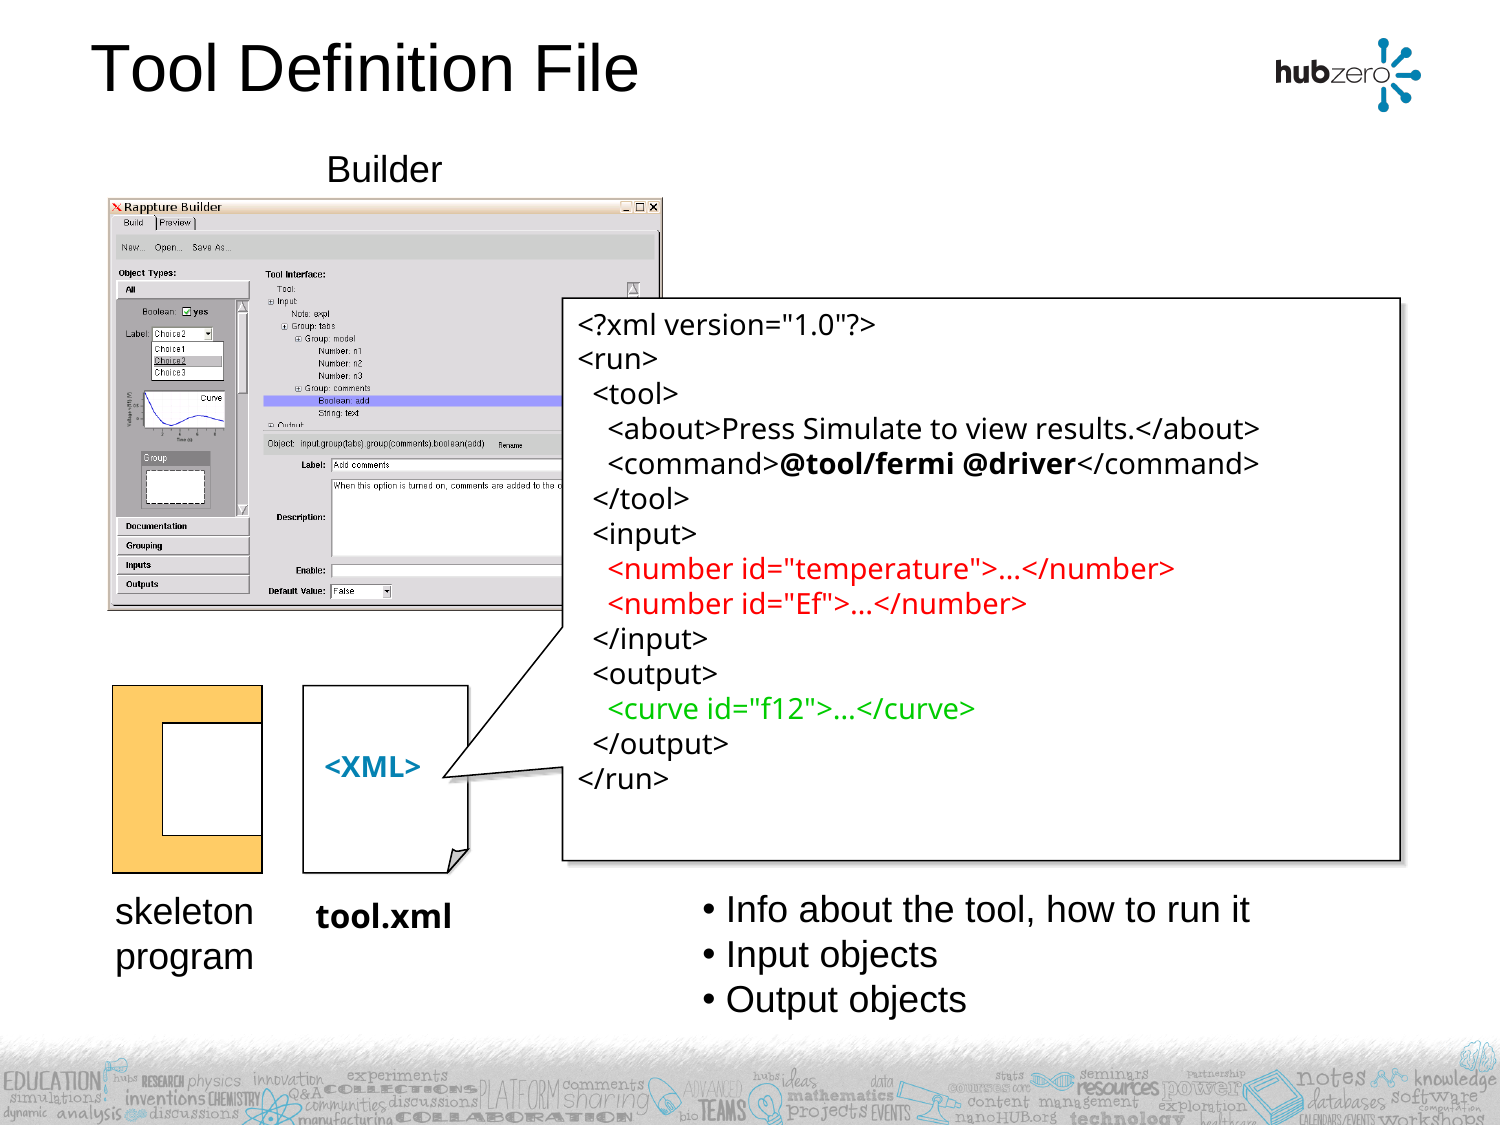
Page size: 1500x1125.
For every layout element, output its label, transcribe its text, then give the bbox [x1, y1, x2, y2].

text_box <XML> [309, 740, 437, 791]
picture [107, 197, 663, 611]
text_box <?xml version="1.0"?> <run> <tool> <about>Press Simulate to view results.</about> <command>@tool/fermi @driver</command> </tool> <input> <number id="temperature">…</number> <number id="Ef">…</number> </input> <output> <curve id="f12">…</curve> </output> </run> [443, 298, 1401, 861]
text_box [303, 685, 468, 873]
text_box Tool Definition File [75, 12, 1249, 118]
text_box [112, 685, 263, 873]
picture [1272, 35, 1424, 115]
text_box Builder [311, 137, 458, 198]
text_box skeleton program [100, 879, 270, 985]
text_box Info about the tool, how to run it Input objects Output objects [687, 877, 1266, 1029]
text_box tool.xml [300, 887, 468, 943]
picture [0, 1034, 1500, 1125]
